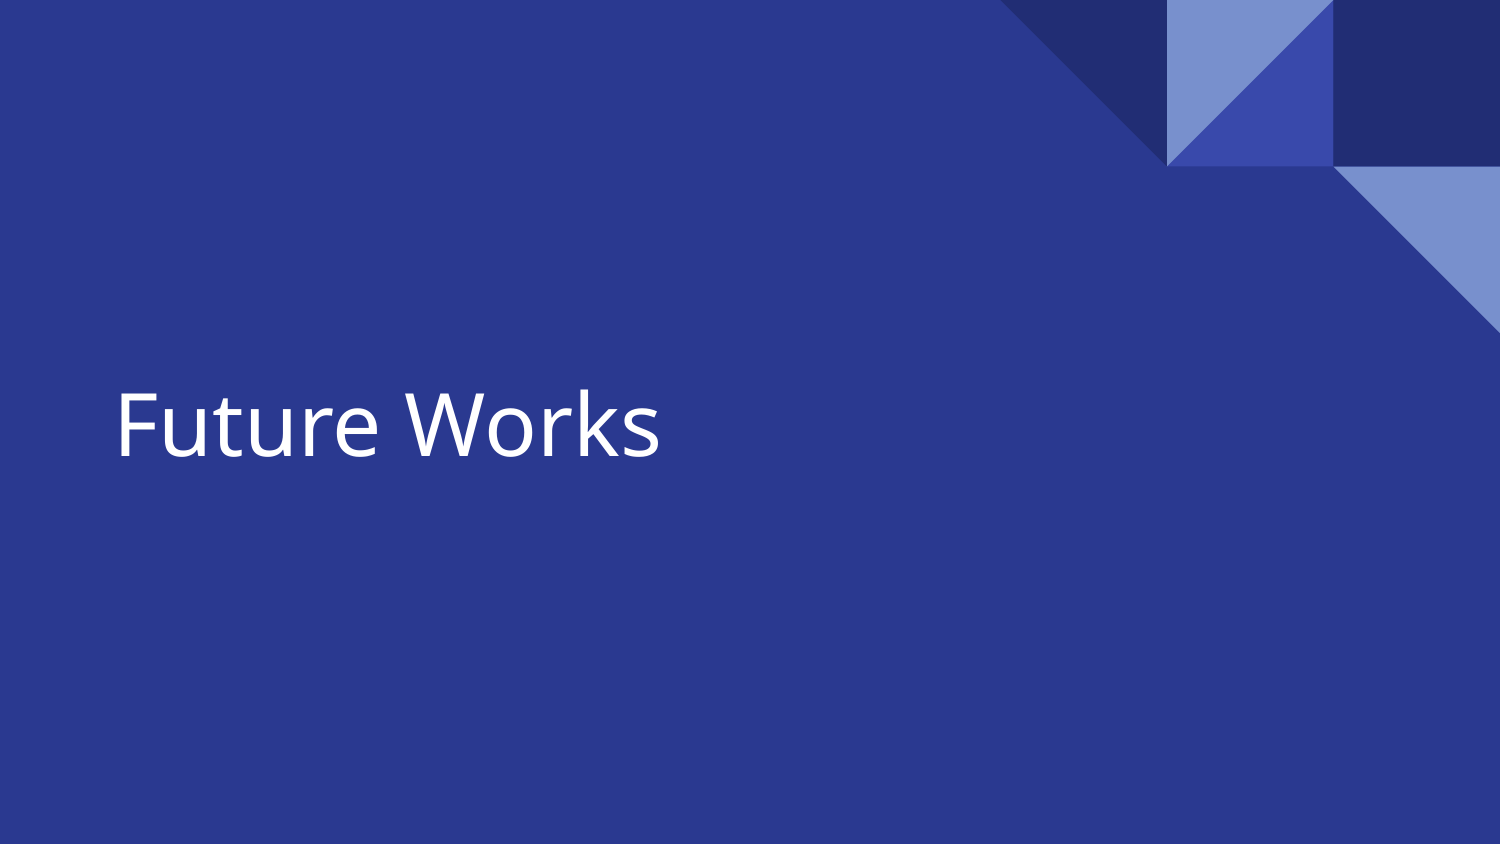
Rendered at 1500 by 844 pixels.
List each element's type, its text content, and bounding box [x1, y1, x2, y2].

title Future Works [98, 353, 1447, 491]
